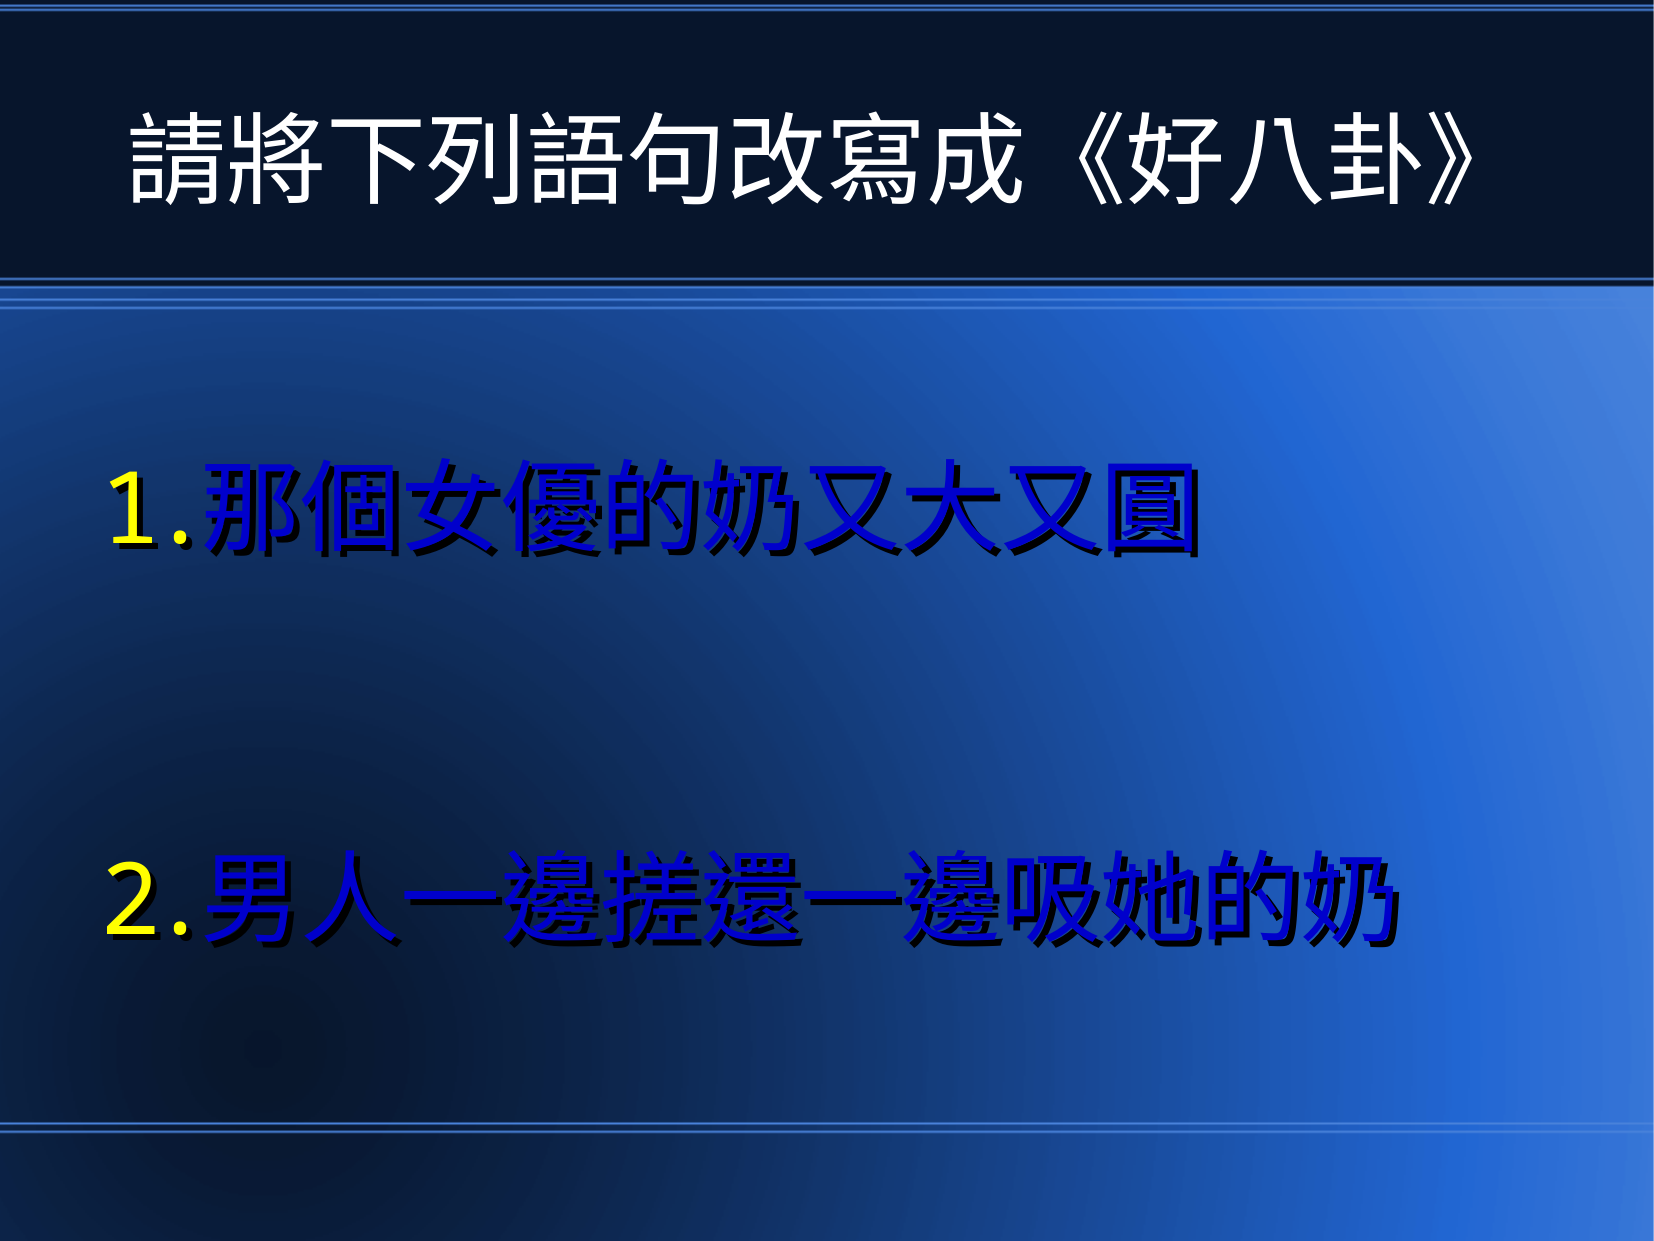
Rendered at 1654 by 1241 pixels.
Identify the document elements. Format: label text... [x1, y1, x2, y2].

title 請將下列語句改寫成《好八卦》 [82, 49, 1571, 257]
picture [0, 0, 1654, 1241]
list 那個女優的奶又大又圓 男人一邊搓還一邊吸她的奶 [82, 355, 1571, 1241]
